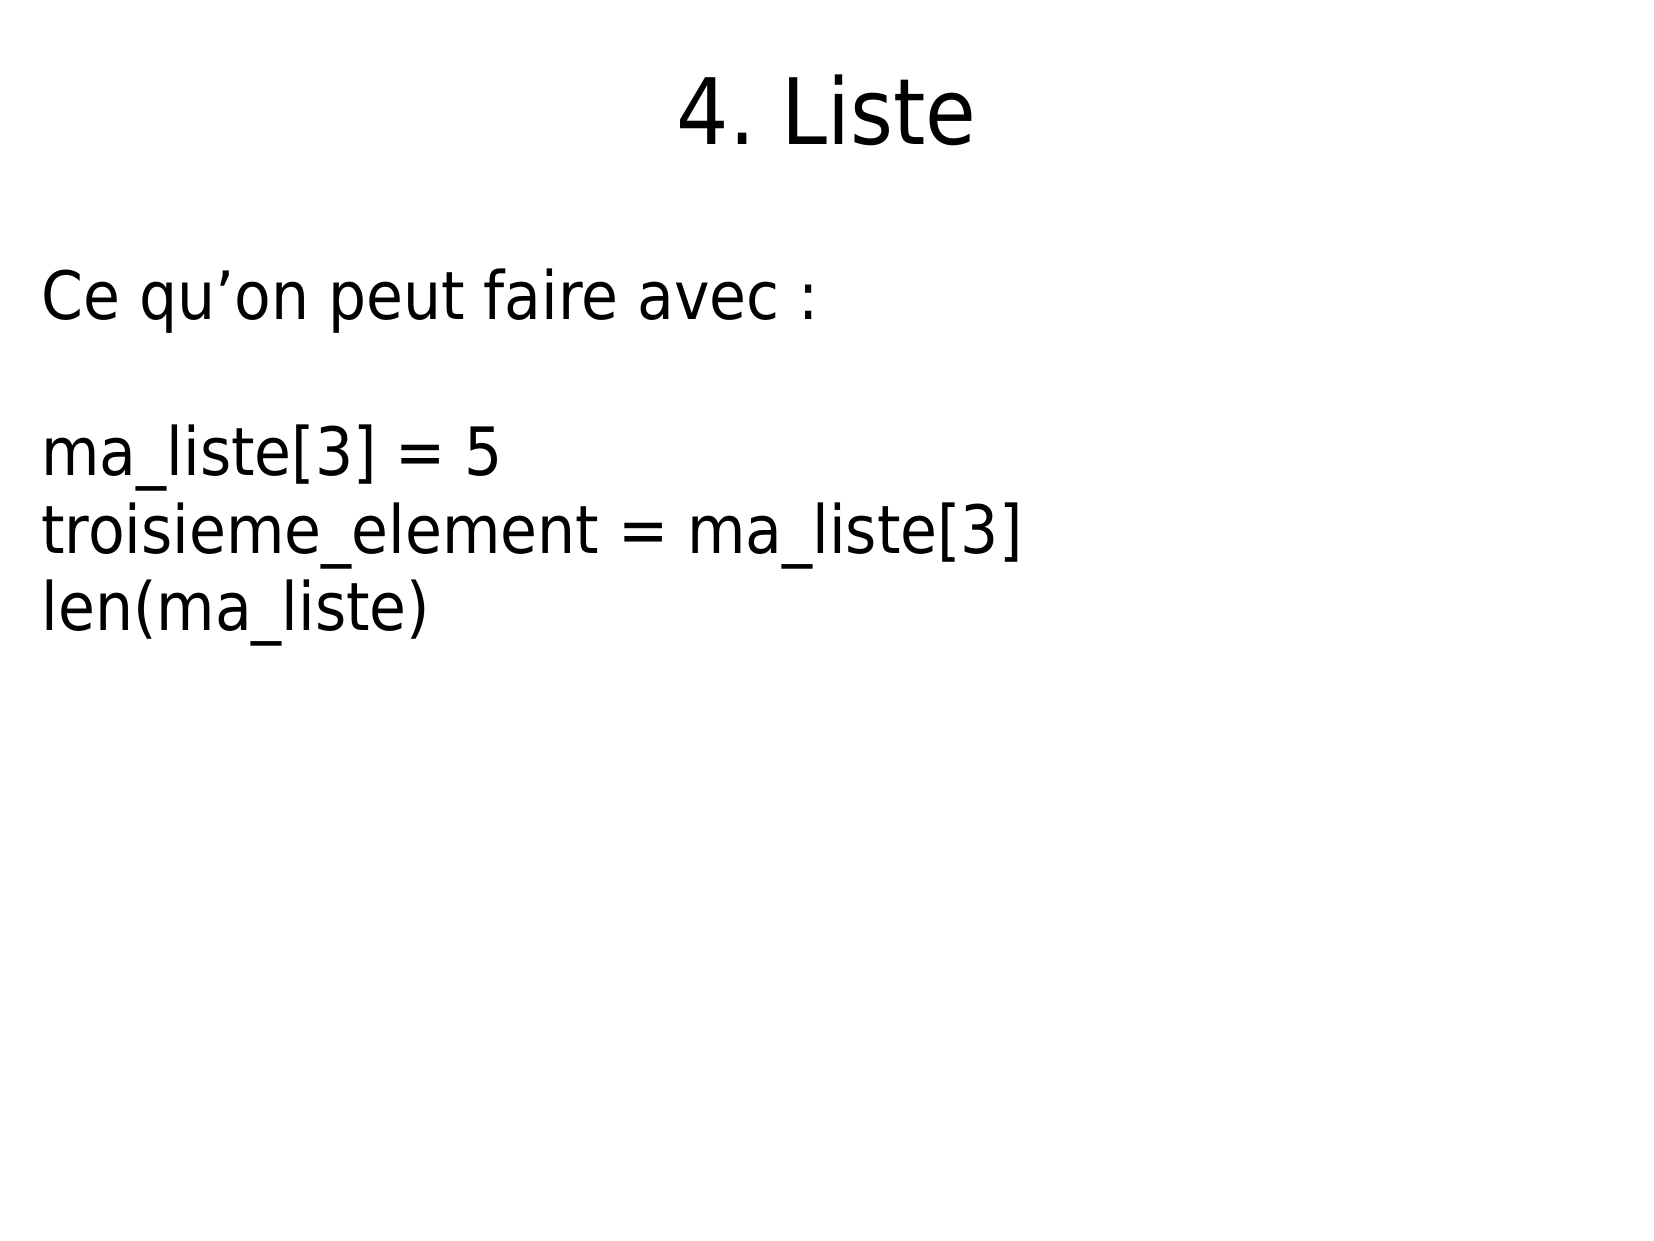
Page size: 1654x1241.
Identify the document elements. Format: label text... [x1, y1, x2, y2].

title 4. Liste [41, 12, 1613, 214]
title Ce qu’on peut faire avec : ma_liste[3] = 5 troisieme_element = ma_liste[3] len(ma_liste) [41, 257, 1613, 1096]
